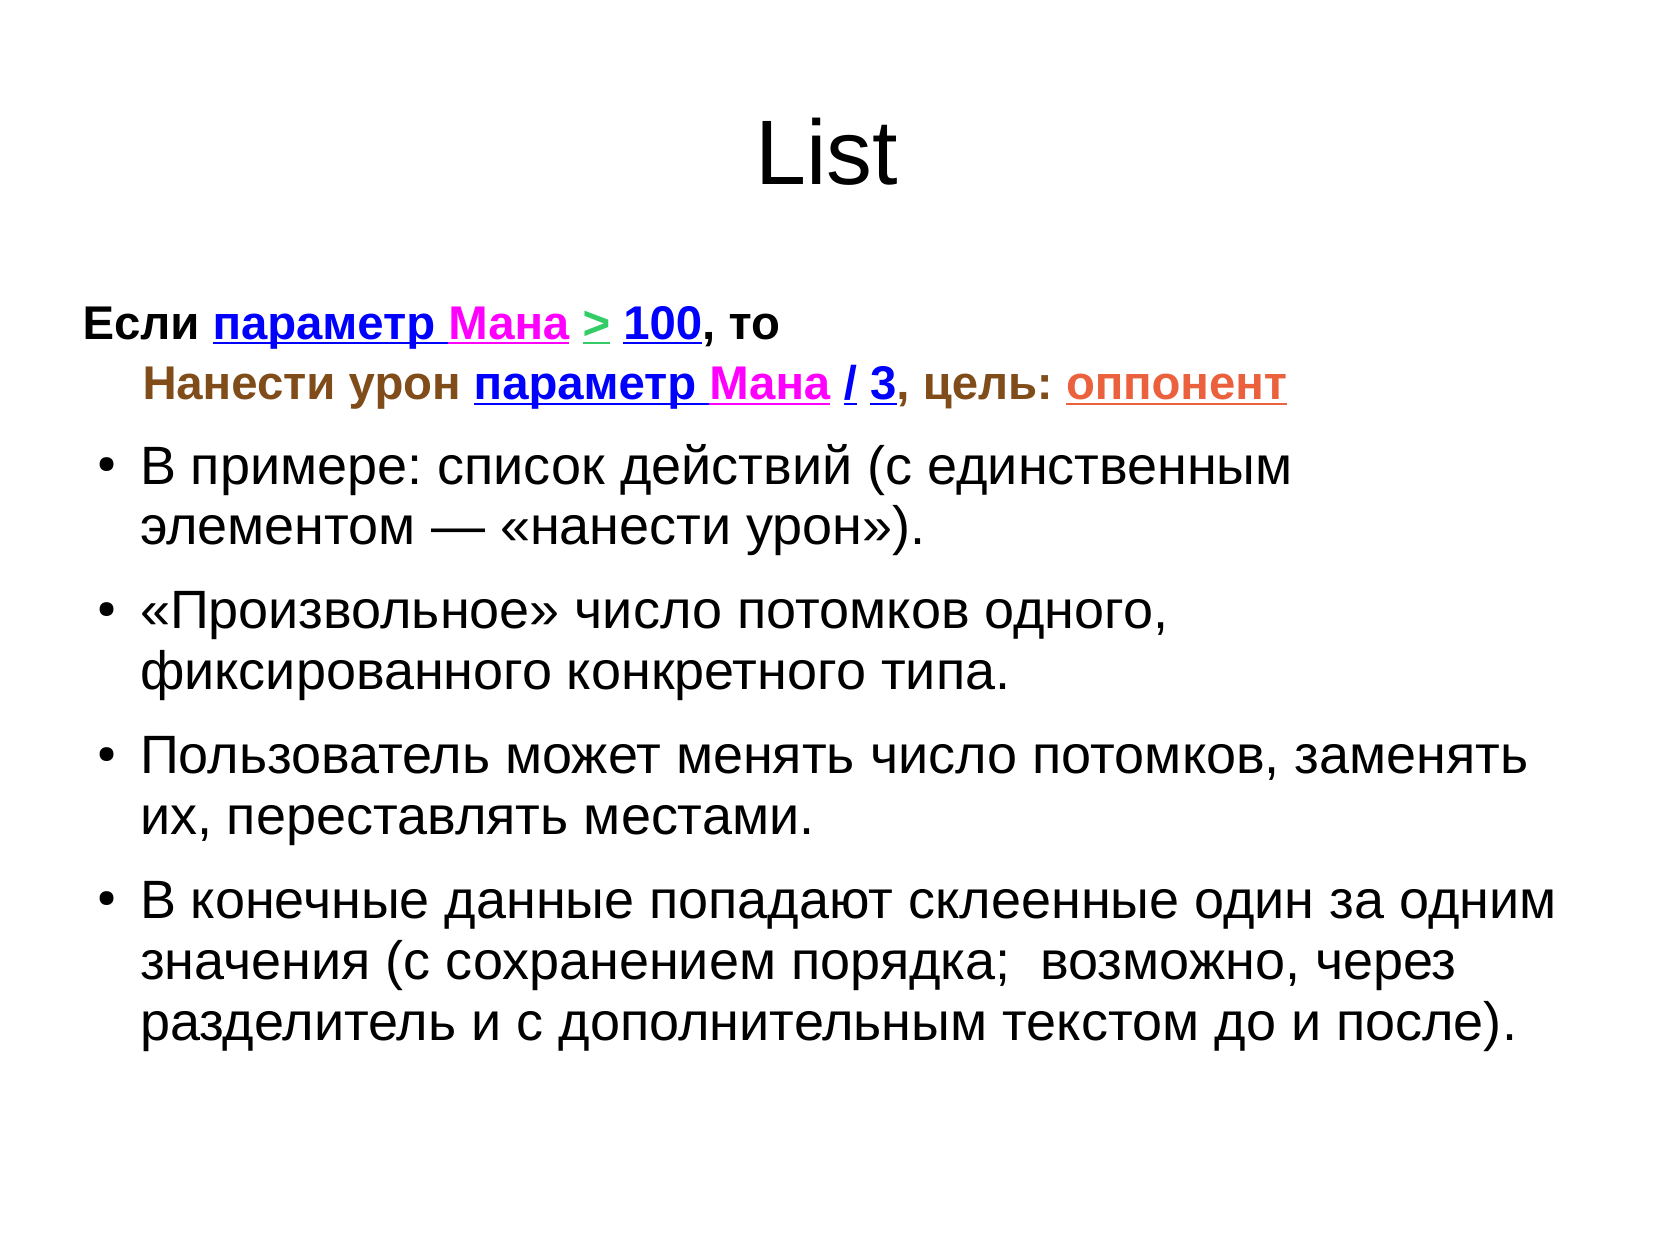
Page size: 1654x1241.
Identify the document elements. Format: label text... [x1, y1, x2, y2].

list Если параметр Мана > 100, то Нанести урон параметр Мана / 3, цель: оппонент В примере: список действий (с единственным элементом — «нанести урон»). «Произвольное» число потомков одного, фиксированного конкретного типа. Пользователь может менять число потомков, заменять их, переставлять местами. В конечные данные попадают склеенные один за одним значения (с сохранением порядка; возможно, через разделитель и с дополнительным текстом до и после). [82, 290, 1571, 1109]
title List [82, 49, 1571, 257]
